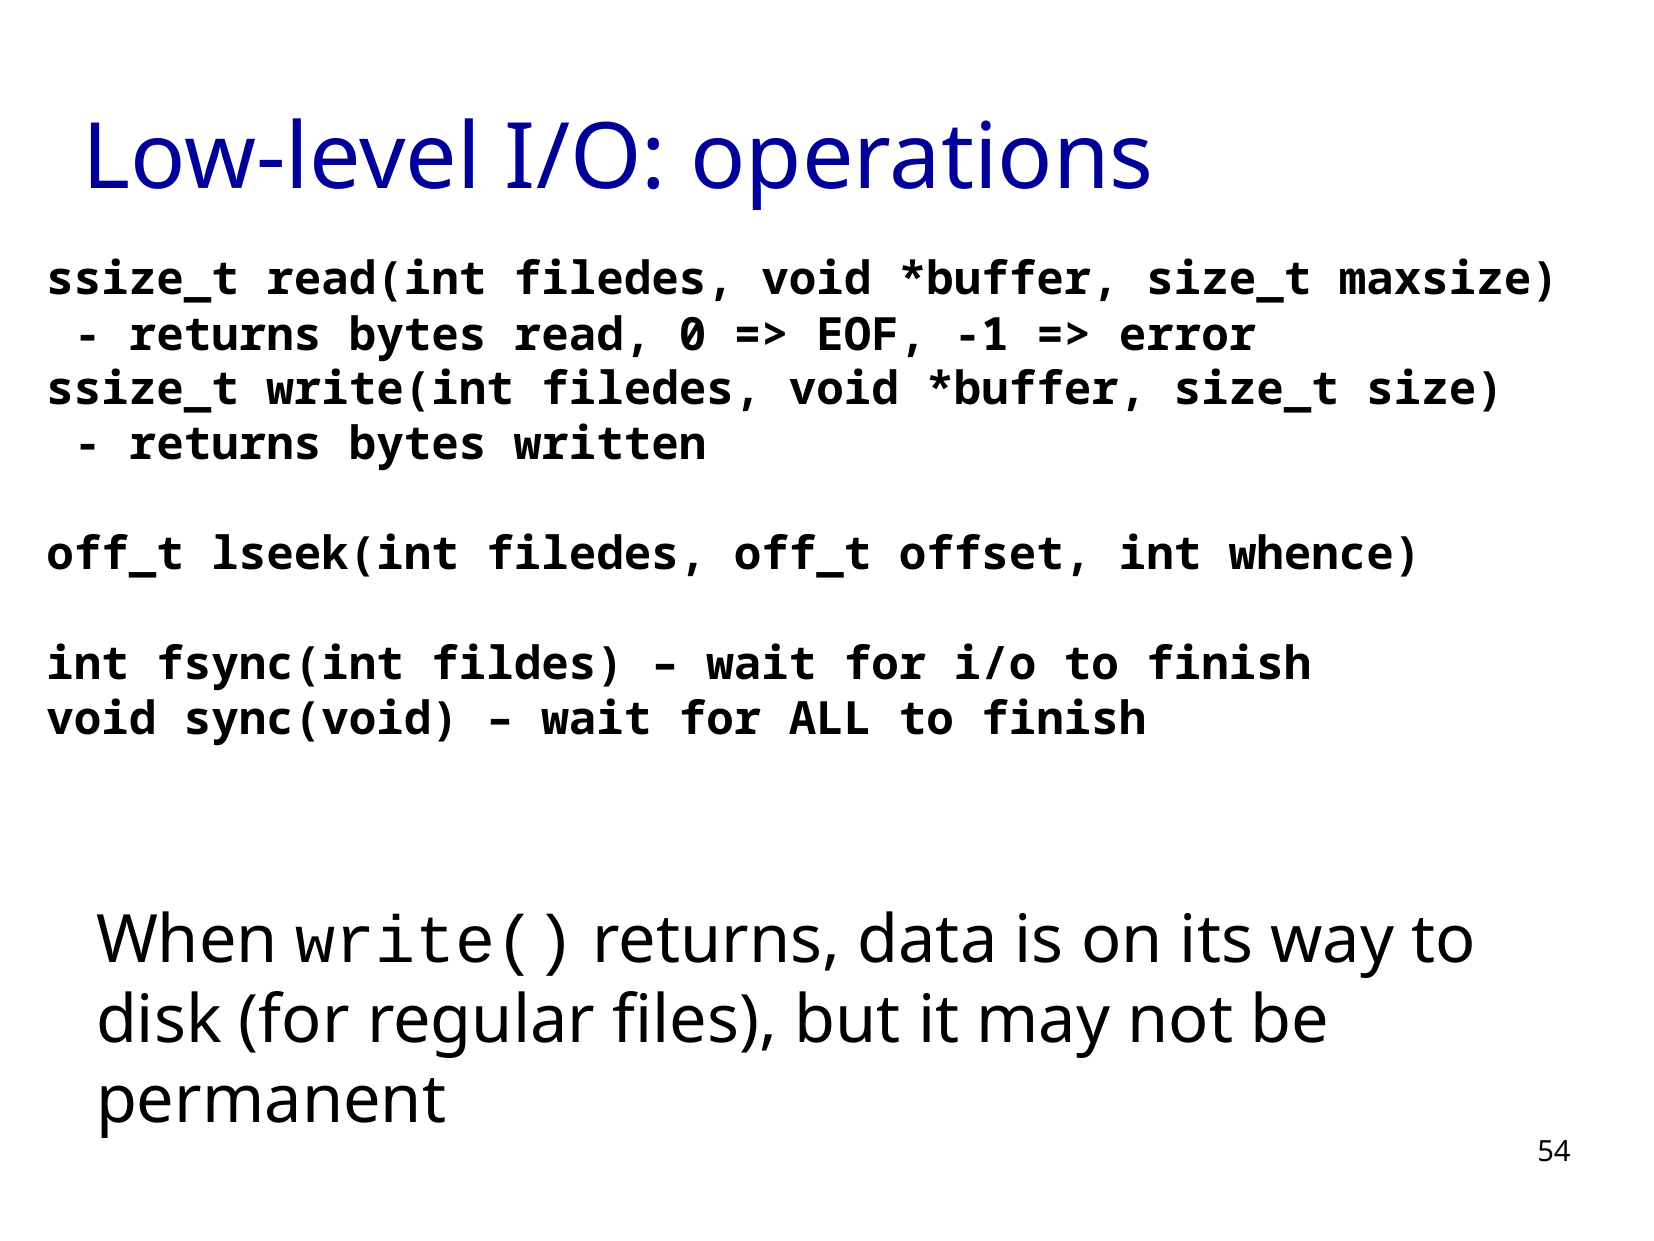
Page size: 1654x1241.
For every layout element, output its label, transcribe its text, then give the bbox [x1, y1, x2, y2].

title Low-level I/O: operations [82, 49, 1571, 241]
text_box ssize_t read(int filedes, void *buffer, size_t maxsize) - returns bytes read, 0 => EOF, -1 => error ssize_t write(int filedes, void *buffer, size_t size) - returns bytes written off_t lseek(int filedes, off_t offset, int whence) int fsync(int fildes) – wait for i/o to finish void sync(void) – wait for ALL to finish [31, 241, 1630, 775]
list When write() returns, data is on its way to disk (for regular files), but it may not be permanent [60, 895, 1571, 1191]
